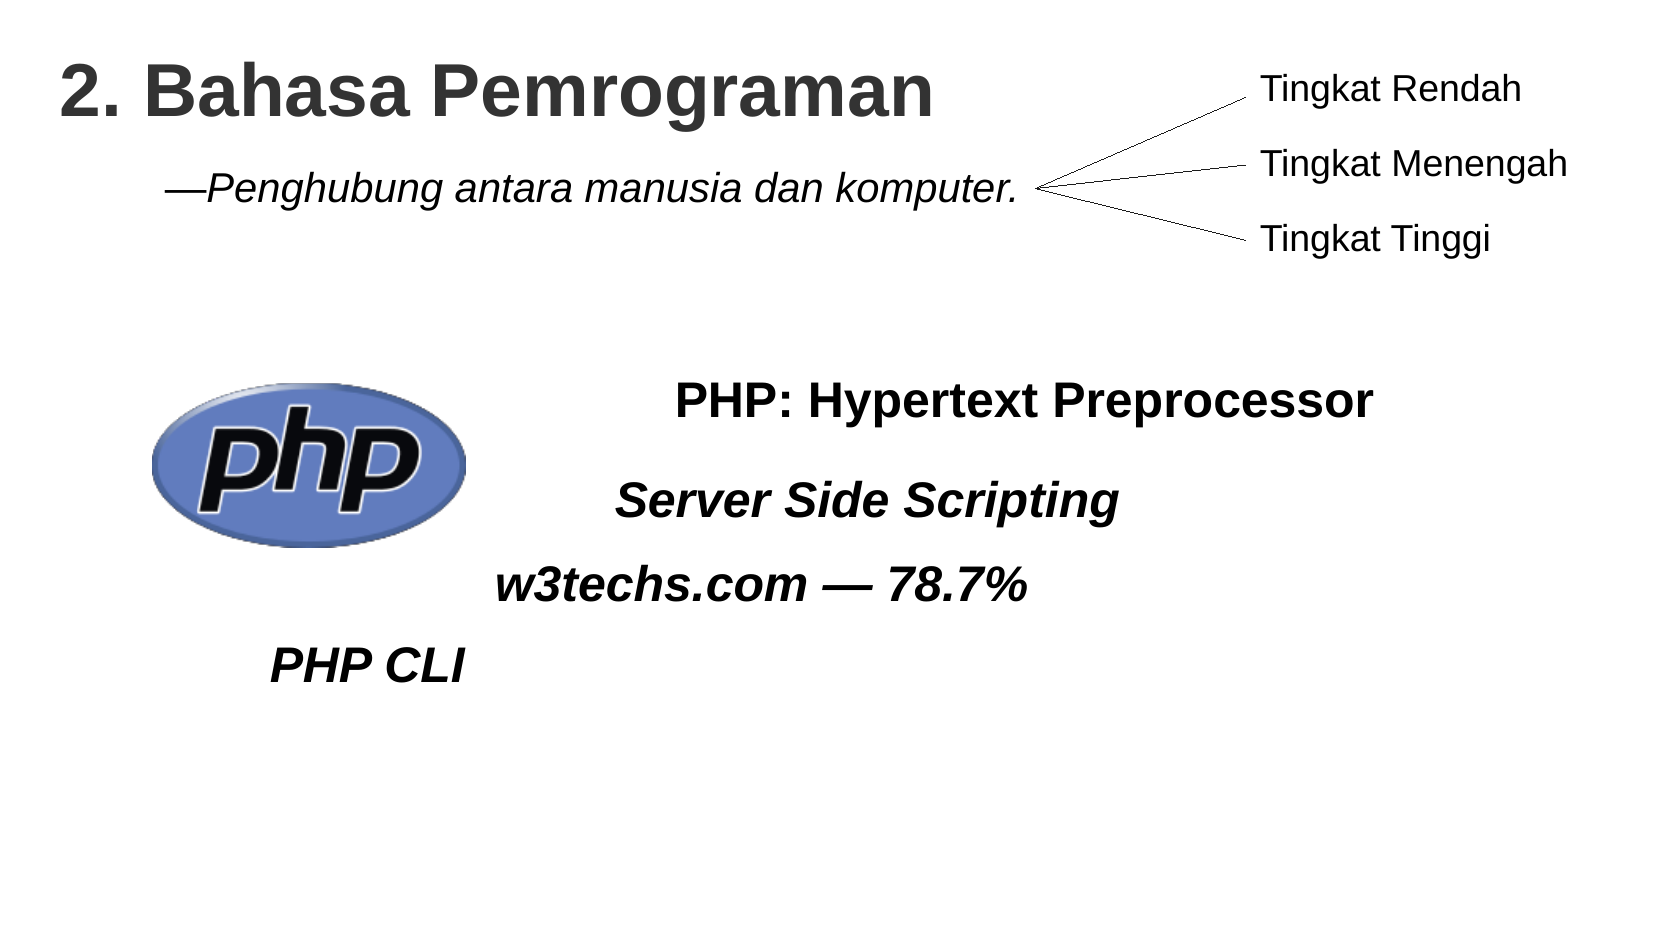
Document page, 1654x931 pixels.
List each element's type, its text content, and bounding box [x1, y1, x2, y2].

text_box Tingkat Menengah [1245, 135, 1591, 196]
picture [152, 382, 466, 548]
text_box w3techs.com — 78.7% [480, 548, 1066, 631]
text_box Tingkat Rendah [1245, 60, 1546, 135]
text_box PHP: Hypertext Preprocessor [660, 364, 1396, 436]
text_box Tingkat Tinggi [1245, 210, 1591, 271]
text_box —Penghubung antara manusia dan komputer. [150, 157, 1036, 220]
text_box Server Side Scripting [600, 465, 1141, 536]
text_box PHP CLI [255, 630, 586, 701]
text_box 2. Bahasa Pemrograman [45, 41, 976, 141]
